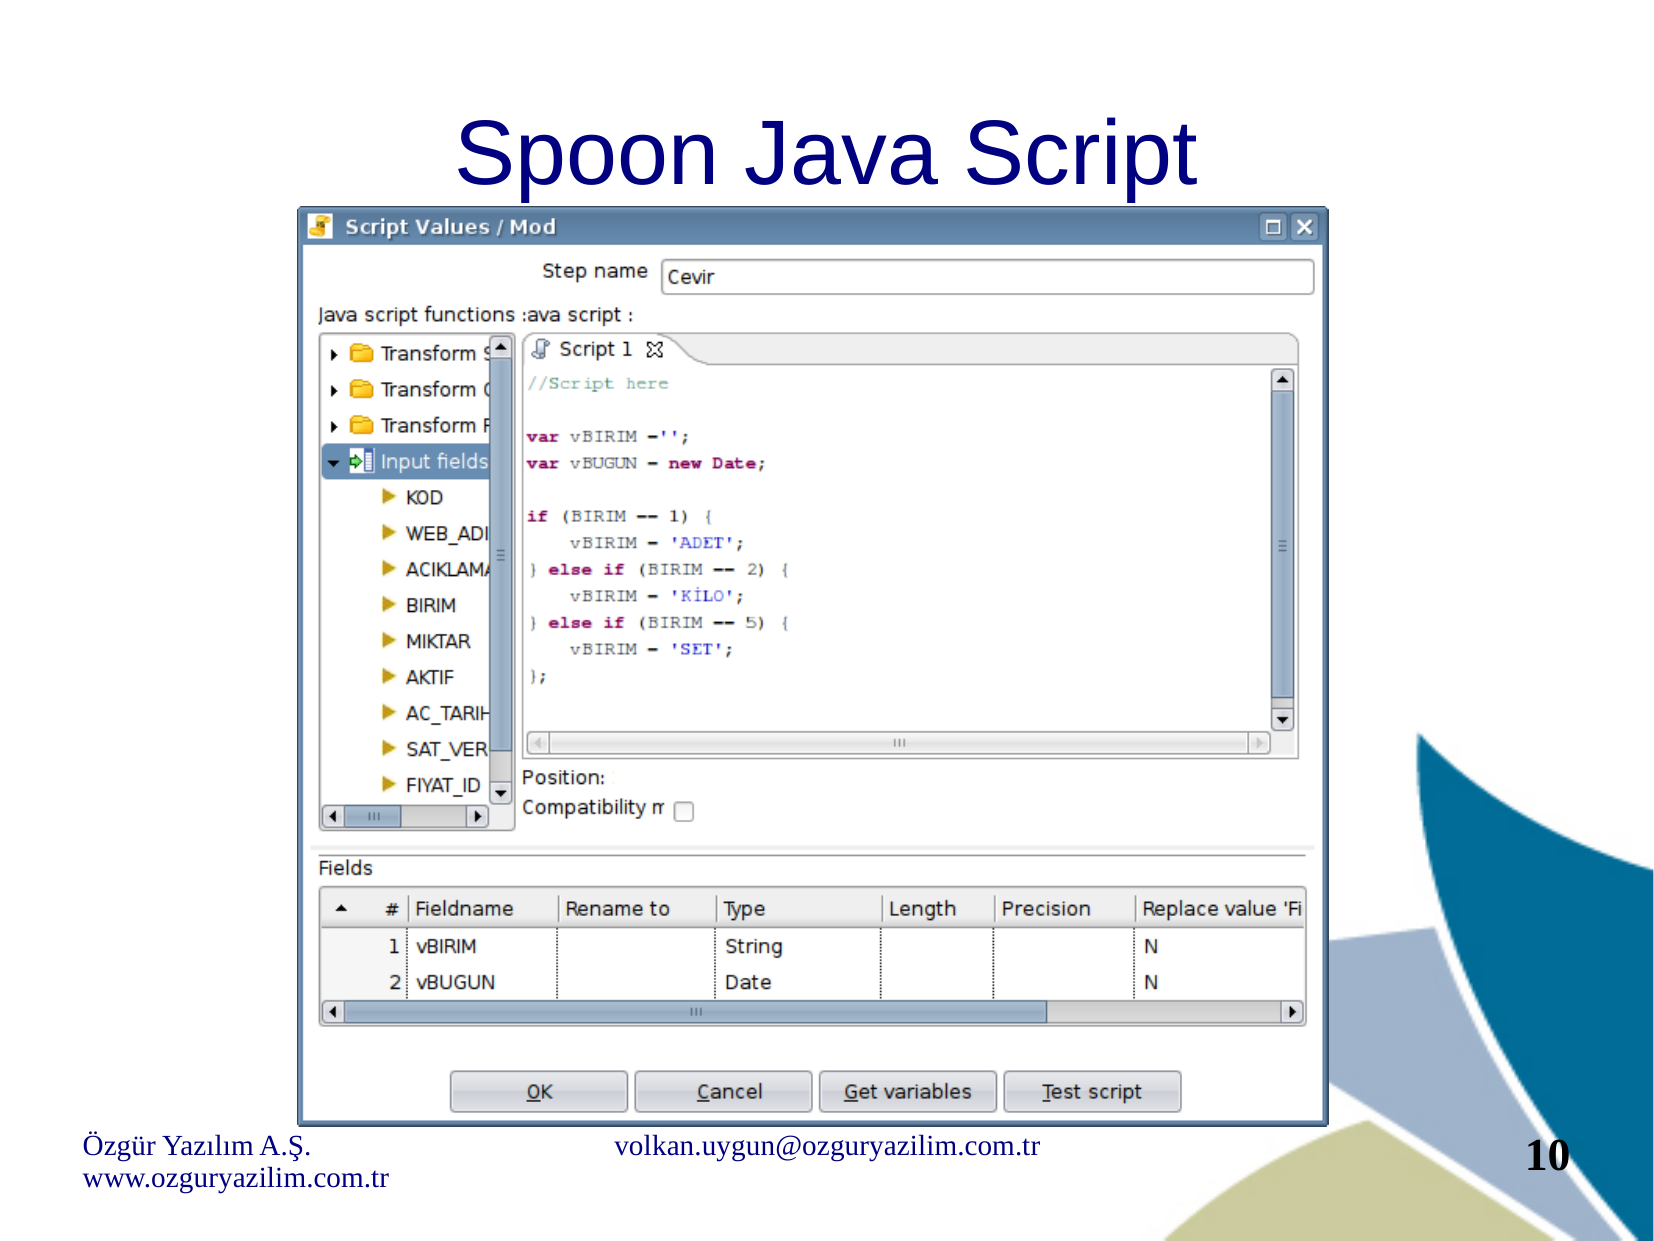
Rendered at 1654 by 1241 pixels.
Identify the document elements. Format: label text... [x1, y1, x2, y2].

picture [1555, 1142, 1562, 1168]
picture [297, 206, 1654, 1241]
title Spoon Java Script [82, 49, 1571, 257]
